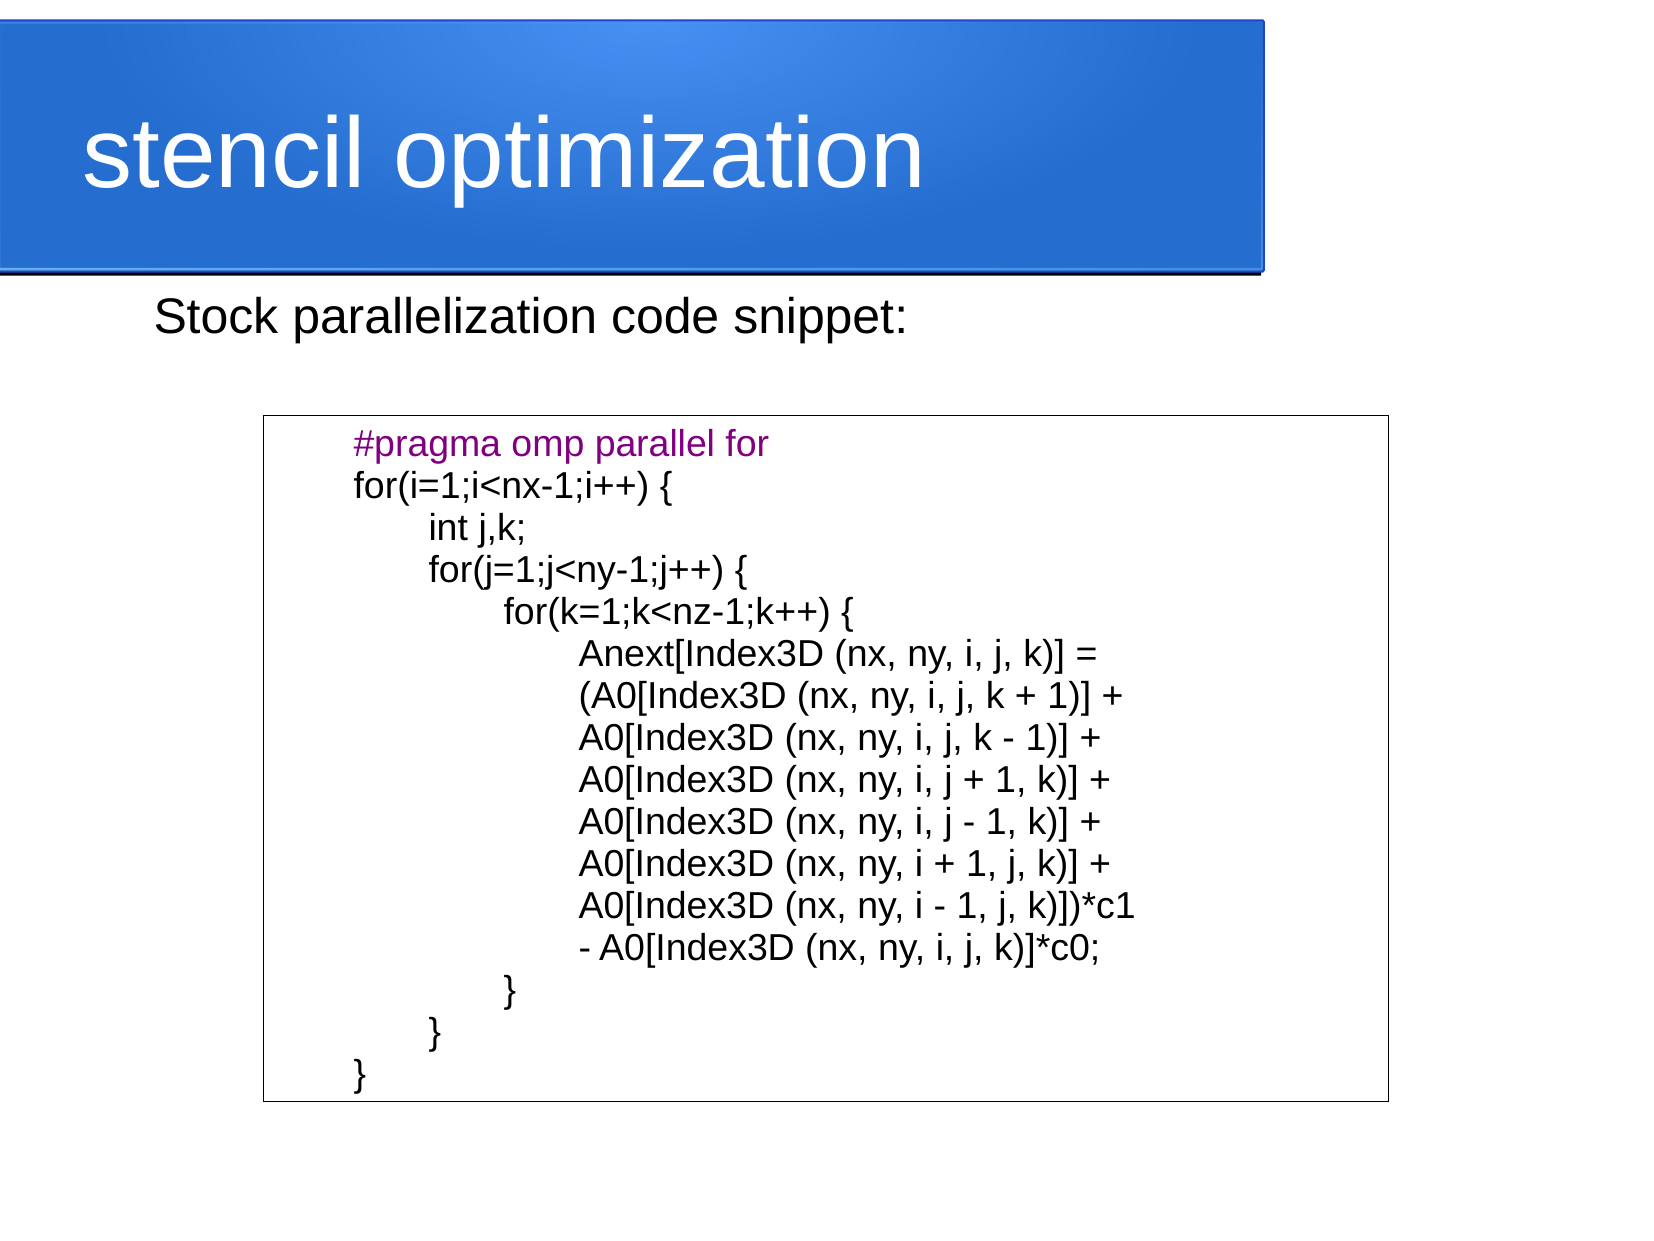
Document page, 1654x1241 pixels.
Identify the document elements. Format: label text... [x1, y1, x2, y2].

title stencil optimization [82, 49, 1250, 257]
text_box #pragma omp parallel for for(i=1;i<nx-1;i++) { int j,k; for(j=1;j<ny-1;j++) { for(k=1;k<nz-1;k++) { Anext[Index3D (nx, ny, i, j, k)] = (A0[Index3D (nx, ny, i, j, k + 1)] + A0[Index3D (nx, ny, i, j, k - 1)] + A0[Index3D (nx, ny, i, j + 1, k)] + A0[Index3D (nx, ny, i, j - 1, k)] + A0[Index3D (nx, ny, i + 1, j, k)] + A0[Index3D (nx, ny, i - 1, j, k)])*c1 - A0[Index3D (nx, ny, i, j, k)]*c0; } } } [263, 415, 1389, 1102]
list Stock parallelization code snippet: [82, 288, 1538, 1008]
